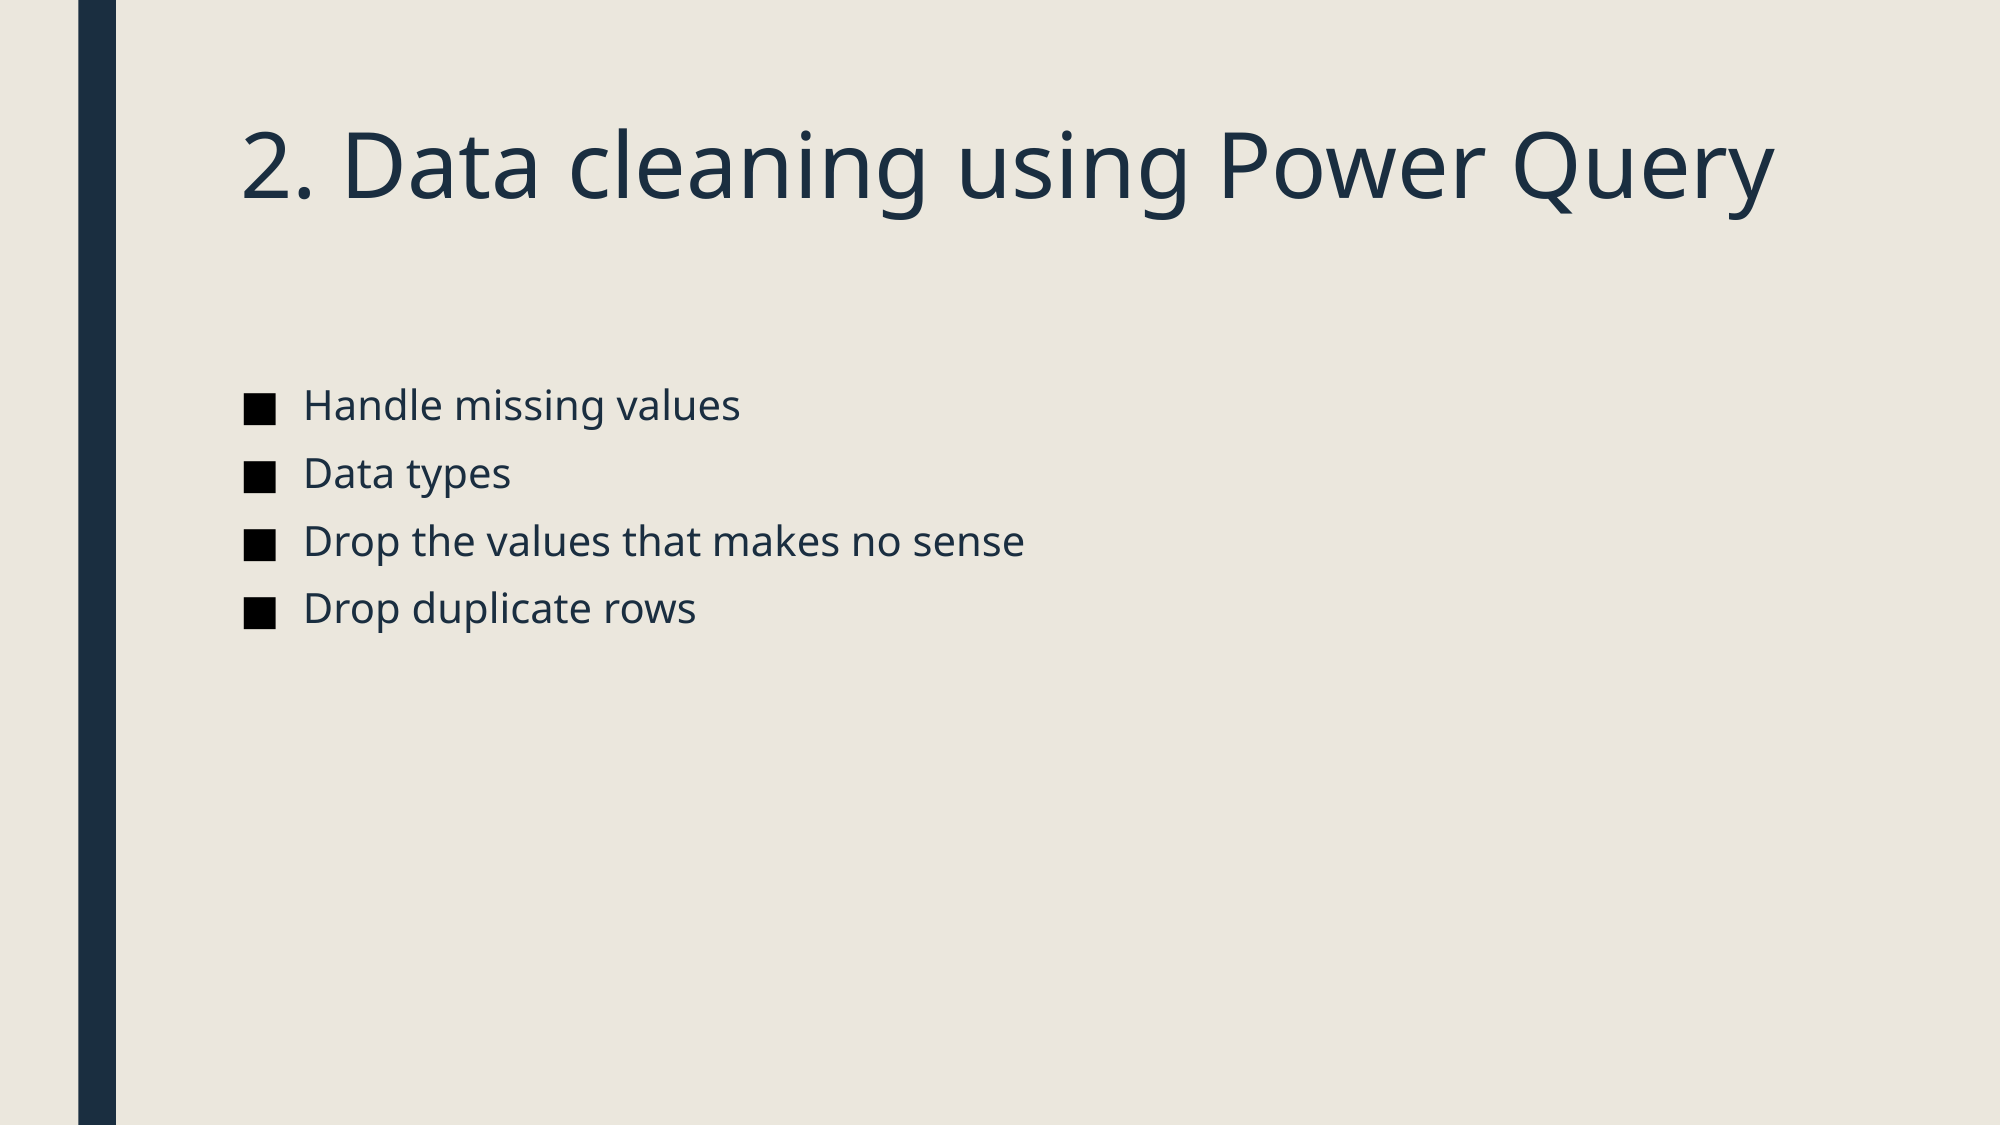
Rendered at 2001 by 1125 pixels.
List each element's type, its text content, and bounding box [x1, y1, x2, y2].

list Handle missing values Data types Drop the values that makes no sense Drop duplicate rows [225, 375, 1801, 963]
title 2. Data cleaning using Power Query [225, 112, 1801, 357]
